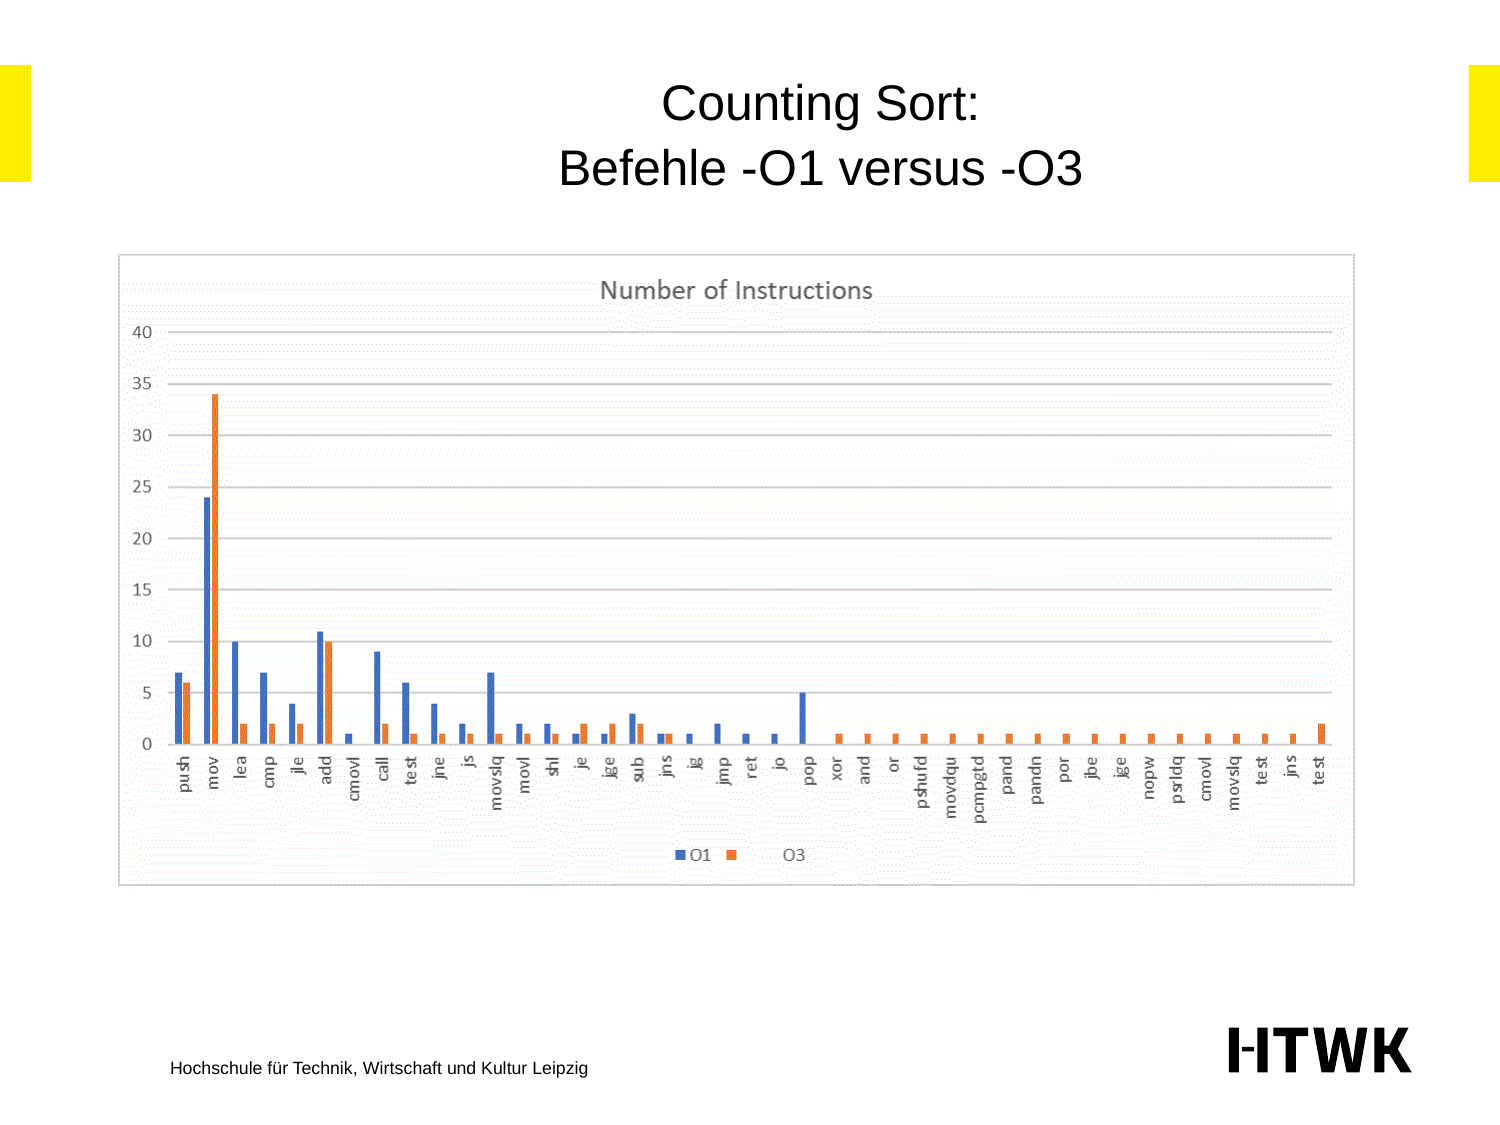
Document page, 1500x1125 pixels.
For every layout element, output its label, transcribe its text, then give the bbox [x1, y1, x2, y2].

picture [118, 254, 1355, 886]
title Counting Sort: Befehle -O1 versus -O3 [88, 66, 1412, 183]
